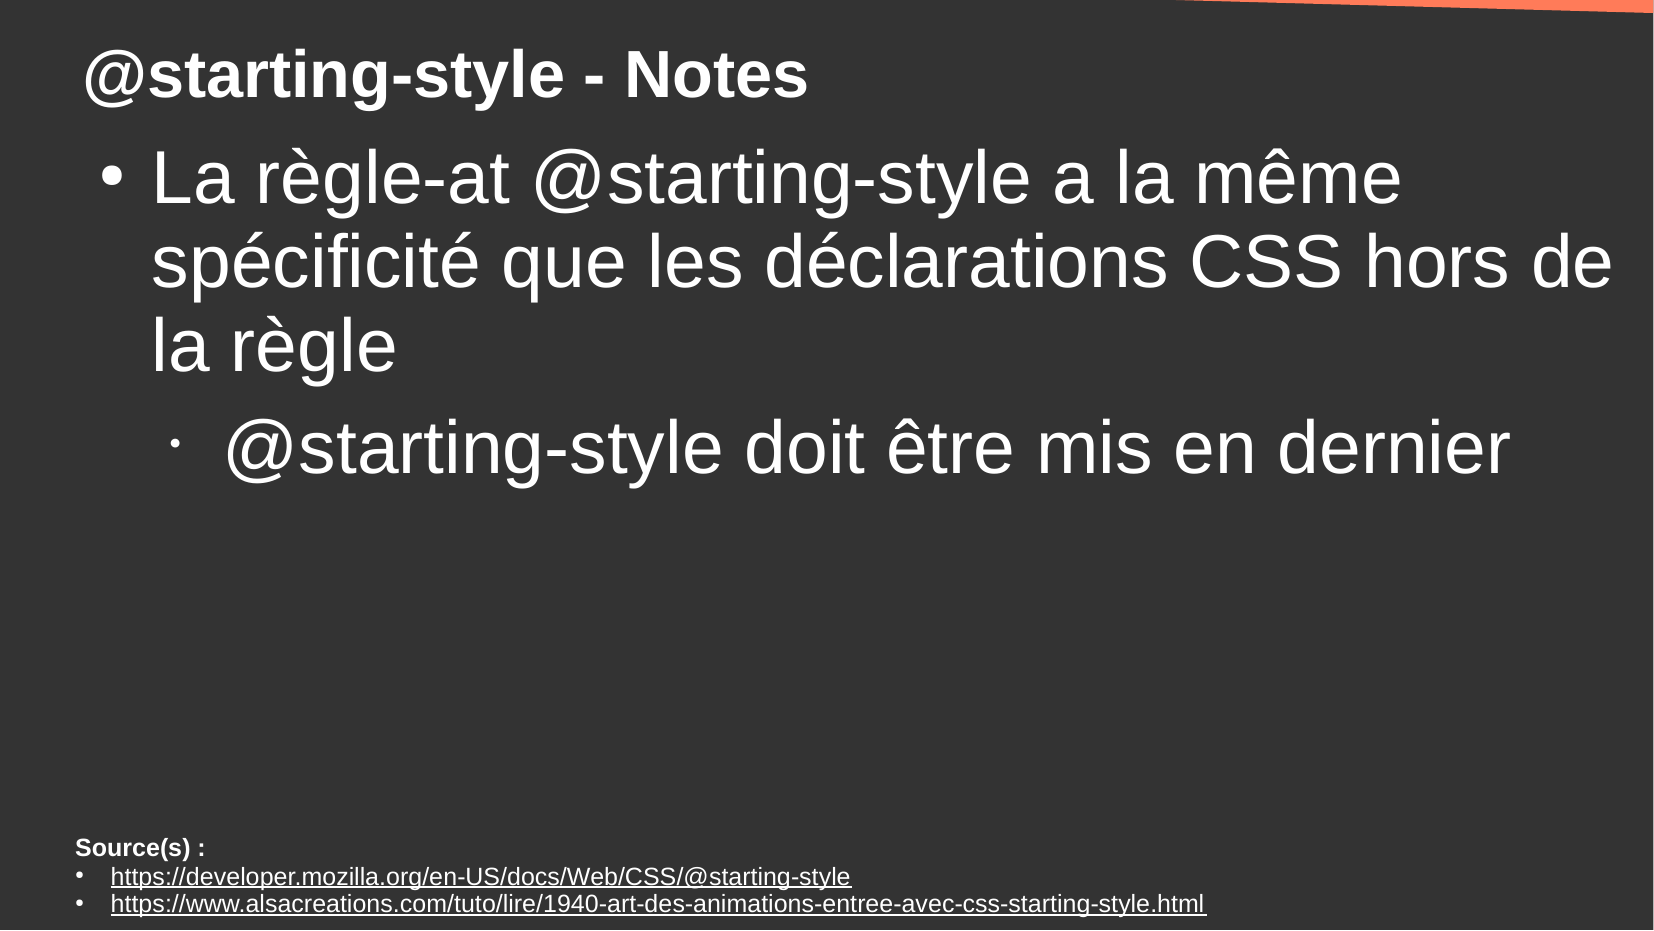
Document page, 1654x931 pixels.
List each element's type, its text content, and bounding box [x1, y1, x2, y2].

text_box Source(s) : https://developer.mozilla.org/en-US/docs/Web/CSS/@starting-style https://www.alsacreations.com/tuto/lire/1940-art-des-animations-entree-avec-css-starting-style.html [60, 826, 1546, 926]
list La règle-at @starting-style a la même spécificité que les déclarations CSS hors de la règle @starting-style doit être mis en dernier [80, 135, 1620, 792]
title @starting-style - Notes [82, 37, 1571, 114]
text_box [1175, 0, 1654, 14]
